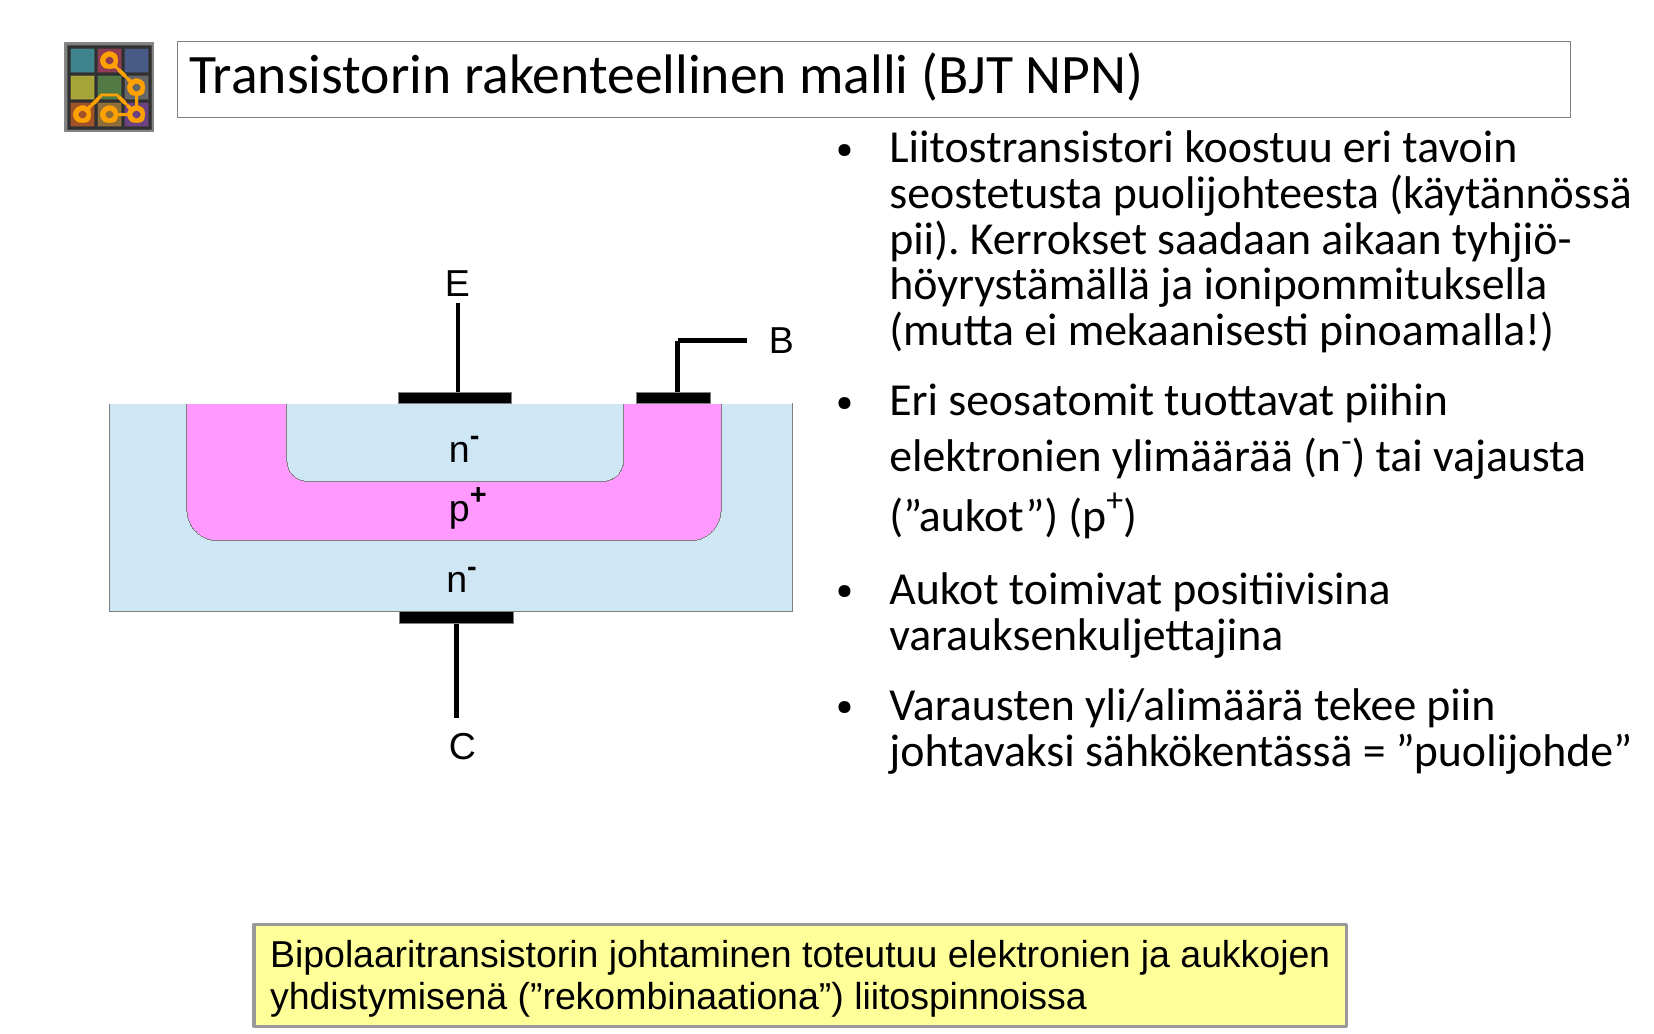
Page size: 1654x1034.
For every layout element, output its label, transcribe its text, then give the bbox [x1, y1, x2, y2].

list Liitostransistori koostuu eri tavoin seostetusta puolijohteesta (käytännössä pii). Kerrokset saadaan aikaan tyhjiö-höyrystämällä ja ionipommituksella (mutta ei mekaanisesti pinoamalla!) Eri seosatomit tuottavat piihin elektronien ylimäärää (n-) tai vajausta (”aukot”) (p+) Aukot toimivat positiivisina varauksenkuljettajina Varausten yli/alimäärä tekee piin johtavaksi sähkökentässä = ”puolijohde” [818, 128, 1637, 983]
text_box n- [434, 409, 495, 468]
text_box [107, 321, 793, 624]
text_box Bipolaaritransistorin johtaminen toteutuu elektronien ja aukkojen yhdistymisenä (”rekombinaationa”) liitospinnoissa [253, 924, 1347, 1027]
title Transistorin rakenteellinen malli (BJT NPN) [177, 41, 1571, 118]
picture [64, 42, 154, 132]
text_box B [753, 311, 809, 369]
text_box E [430, 255, 485, 313]
text_box p+ [434, 468, 502, 541]
text_box n- [431, 540, 492, 612]
text_box C [434, 718, 491, 776]
